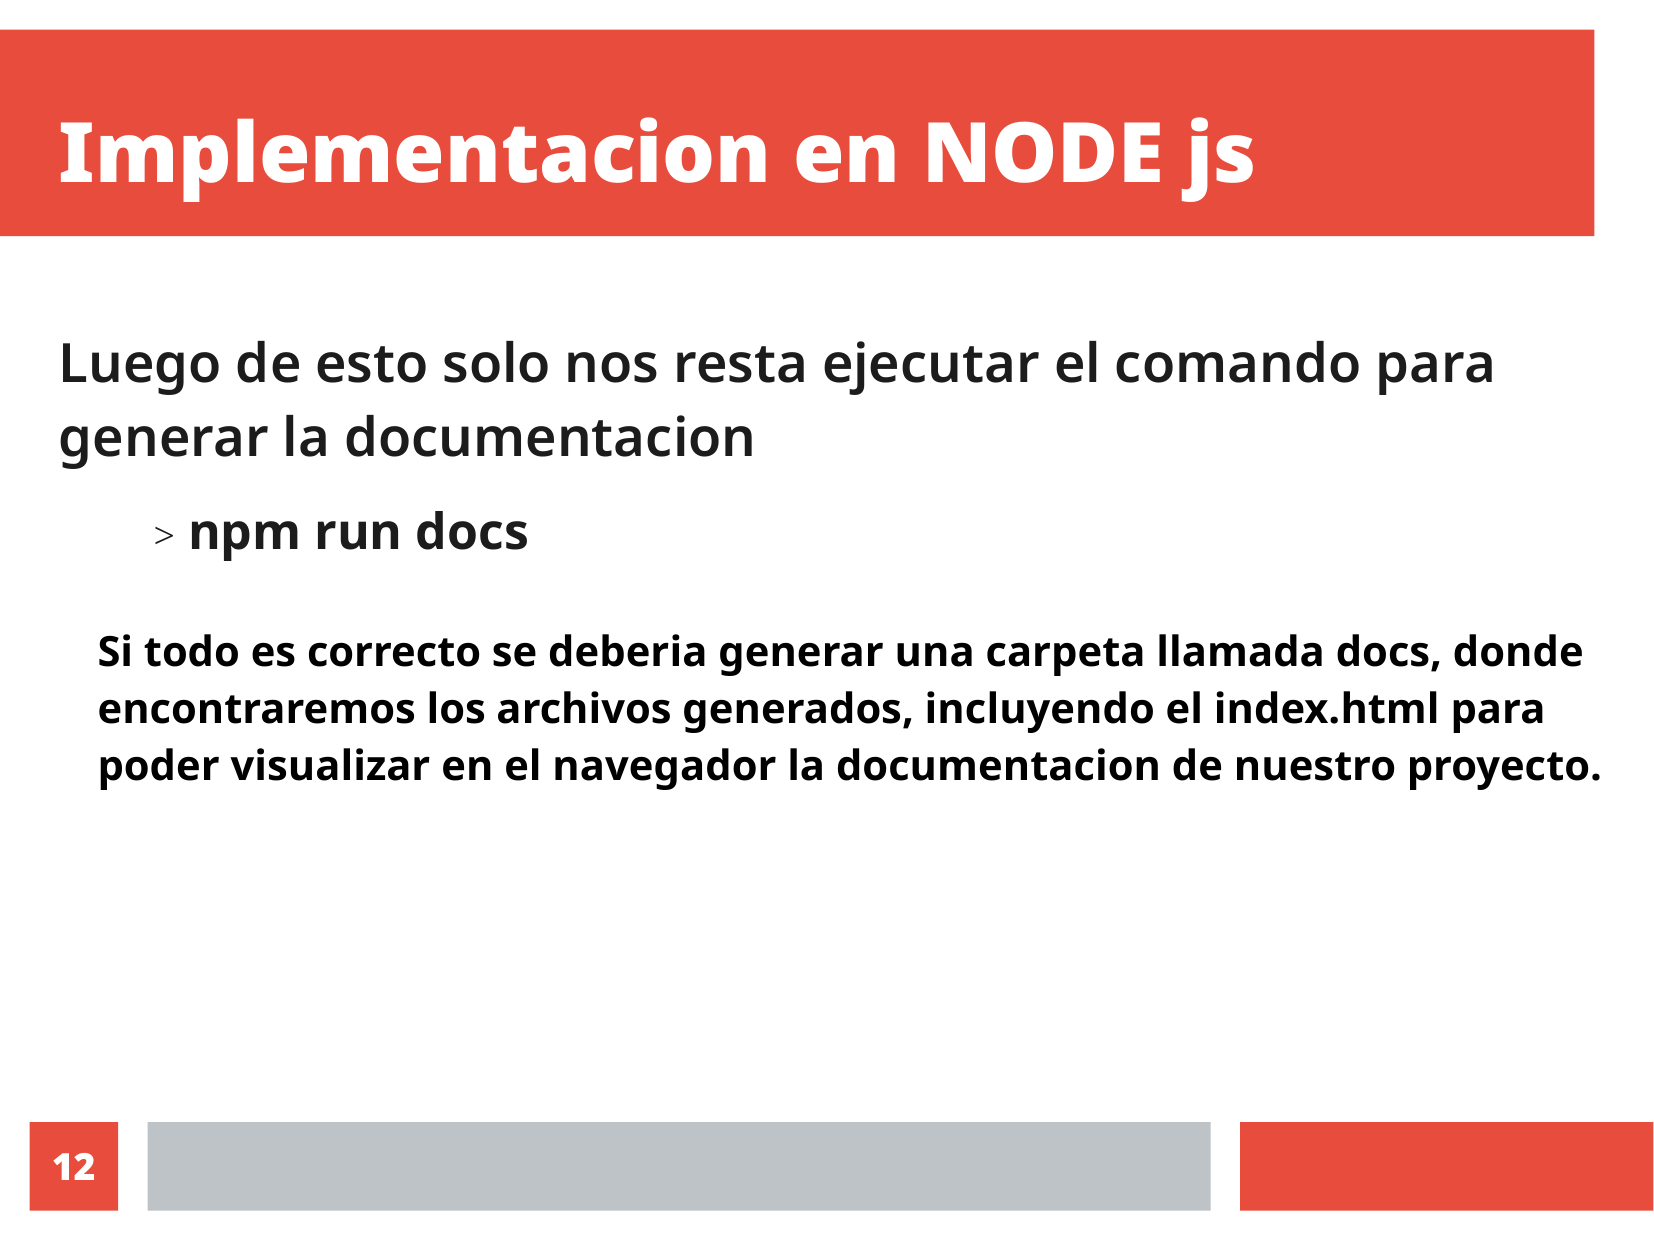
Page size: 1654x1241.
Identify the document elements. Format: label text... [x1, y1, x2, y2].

text_box Si todo es correcto se deberia generar una carpeta llamada docs, donde encontraremos los archivos generados, incluyendo el index.html para poder visualizar en el navegador la documentacion de nuestro proyecto. [82, 614, 1654, 813]
title Implementacion en NODE js [59, 59, 1595, 207]
list Luego de esto solo nos resta ejecutar el comando para generar la documentacion > npm run docs [59, 324, 1565, 1093]
